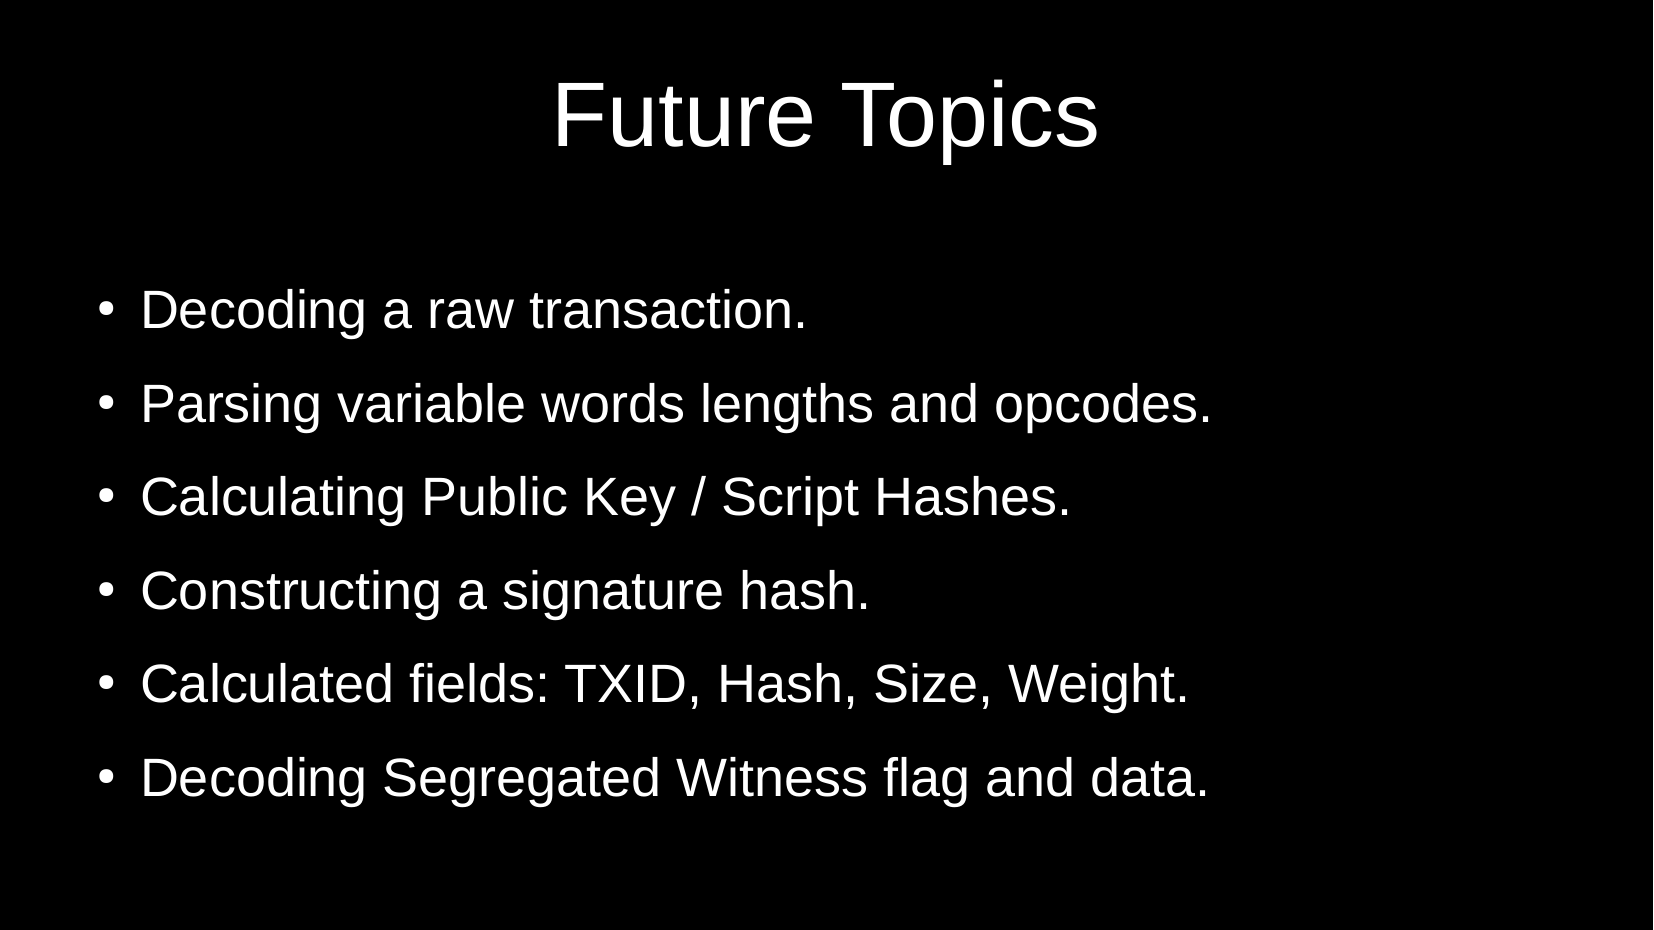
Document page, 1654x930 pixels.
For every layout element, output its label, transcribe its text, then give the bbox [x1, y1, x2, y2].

list Decoding a raw transaction. Parsing variable words lengths and opcodes. Calculating Public Key / Script Hashes. Constructing a signature hash. Calculated fields: TXID, Hash, Size, Weight. Decoding Segregated Witness flag and data. [82, 270, 1571, 811]
title Future Topics [82, 37, 1571, 193]
